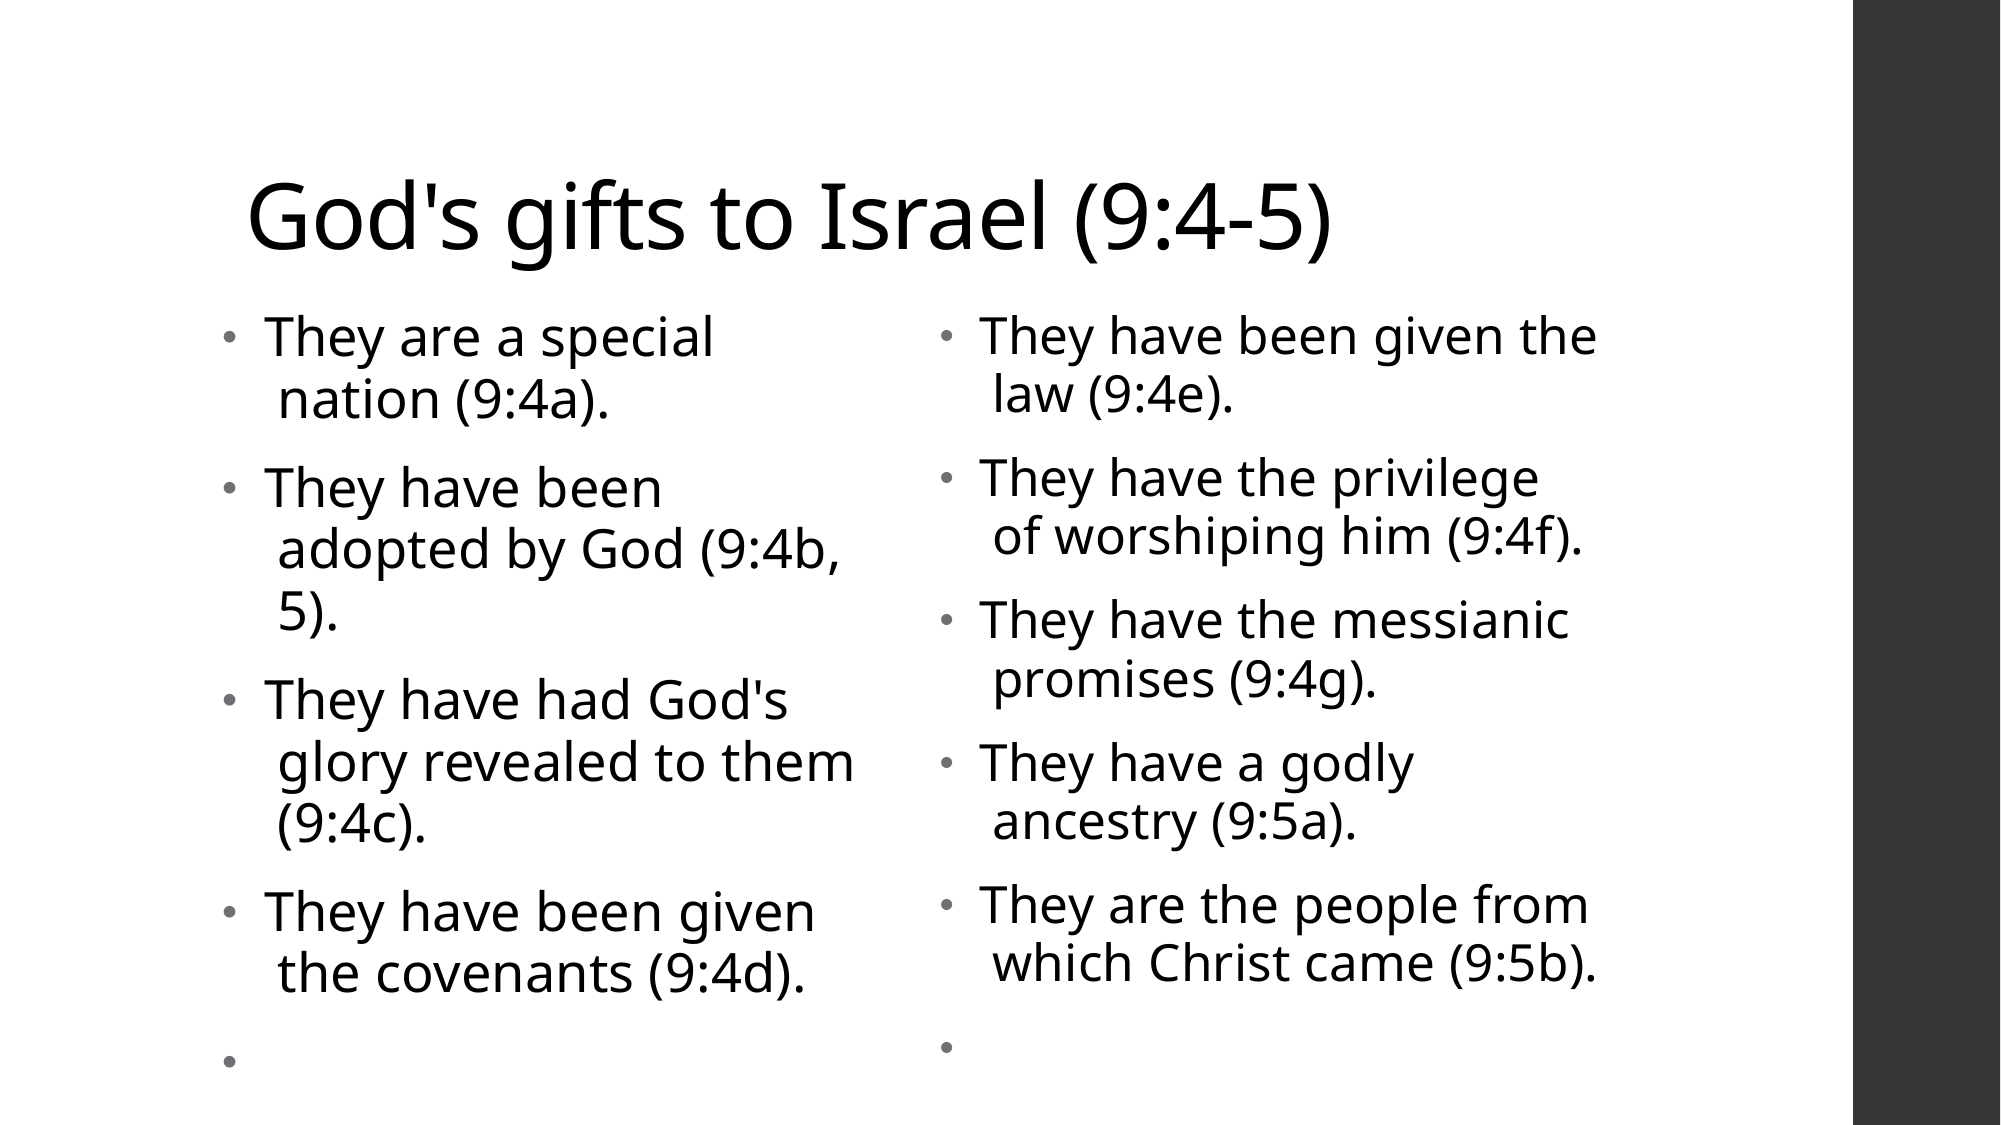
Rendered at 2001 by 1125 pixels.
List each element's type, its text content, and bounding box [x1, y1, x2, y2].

list They are a special nation (9:4a). They have been adopted by God (9:4b, 5). They have had God's glory revealed to them (9:4c). They have been given the covenants (9:4d). [207, 299, 900, 1014]
list They have been given the law (9:4e). They have the privilege of worshiping him (9:4f). They have the messianic promises (9:4g). They have a godly ancestry (9:5a). They are the people from which Christ came (9:5b). [924, 299, 1617, 1014]
title God's gifts to Israel (9:4-5) [206, 60, 1797, 278]
